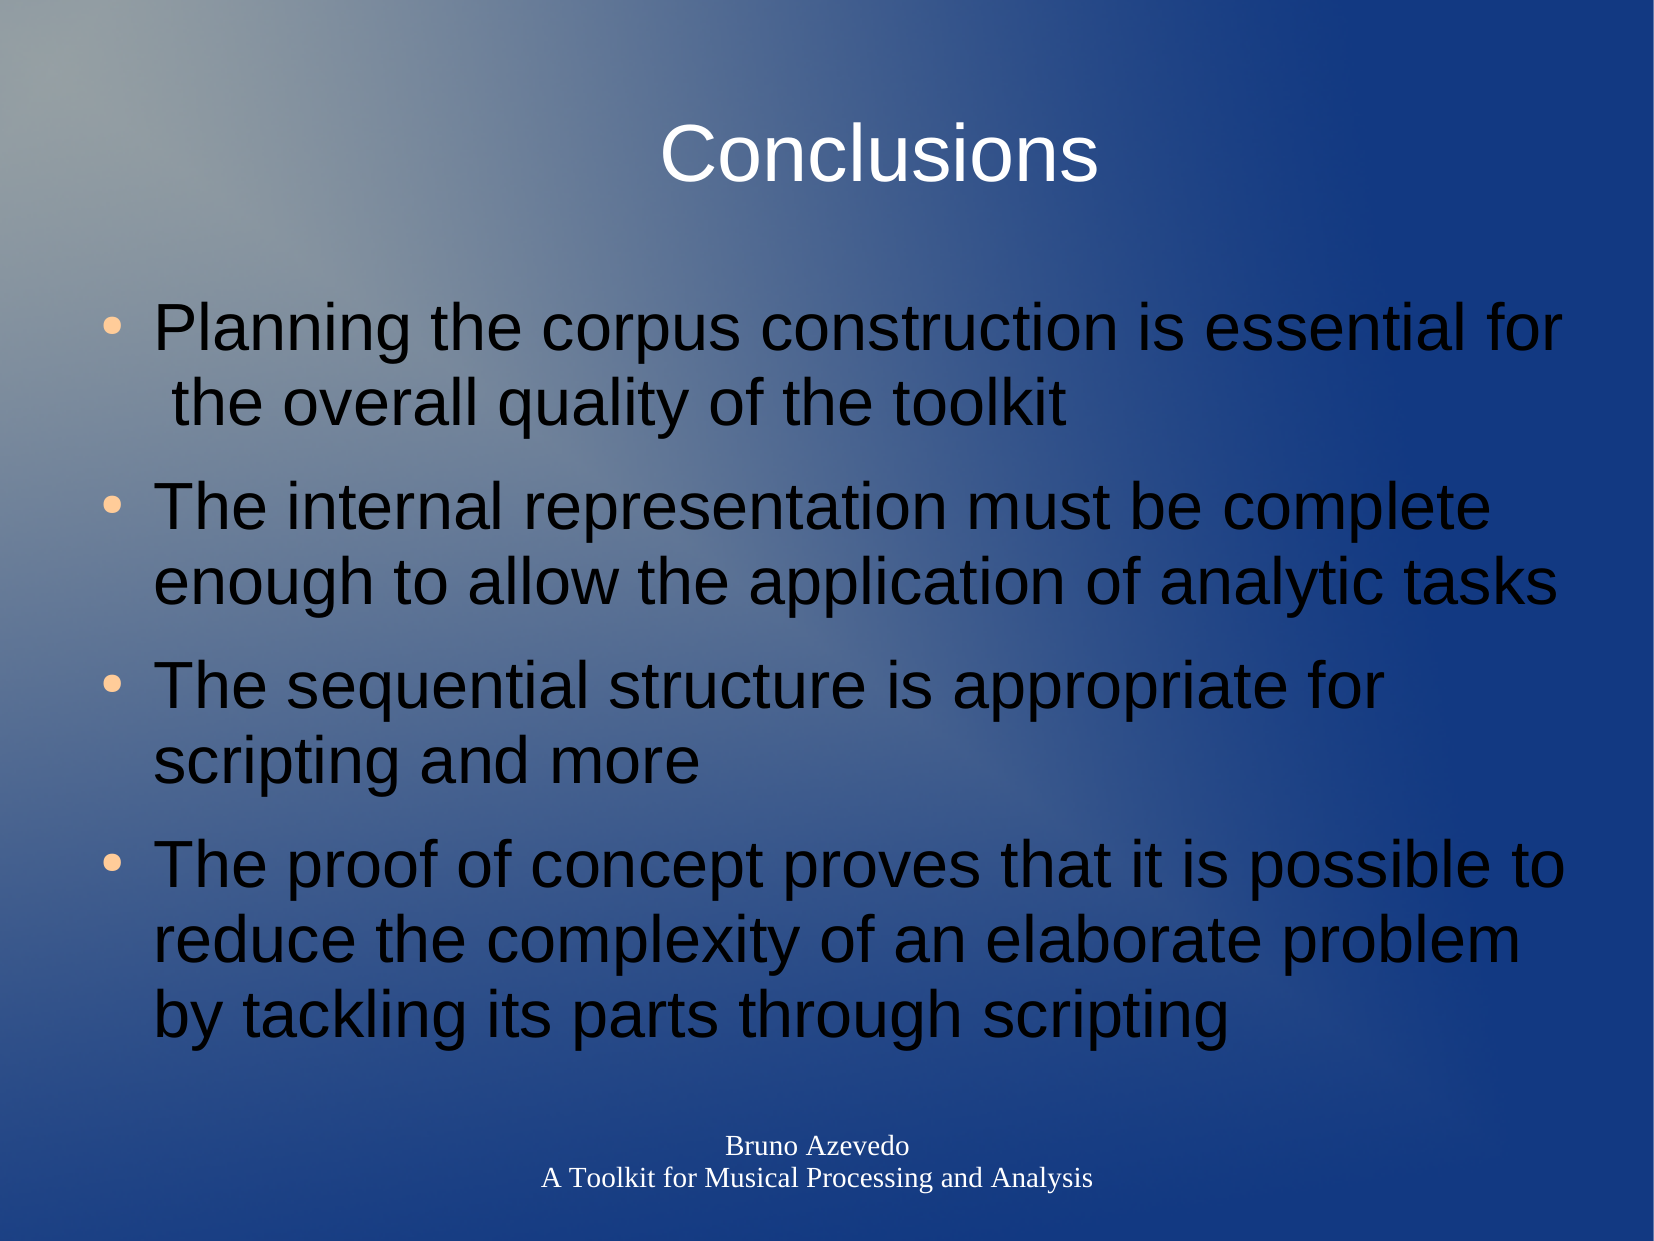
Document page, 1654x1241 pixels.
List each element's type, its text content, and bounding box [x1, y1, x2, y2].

title Conclusions [82, 49, 1571, 257]
list Planning the corpus construction is essential for the overall quality of the toolkit The internal representation must be complete enough to allow the application of analytic tasks The sequential structure is appropriate for scripting and more The proof of concept proves that it is possible to reduce the complexity of an elaborate problem by tackling its parts through scripting [82, 290, 1571, 1052]
picture [0, 0, 1654, 1241]
